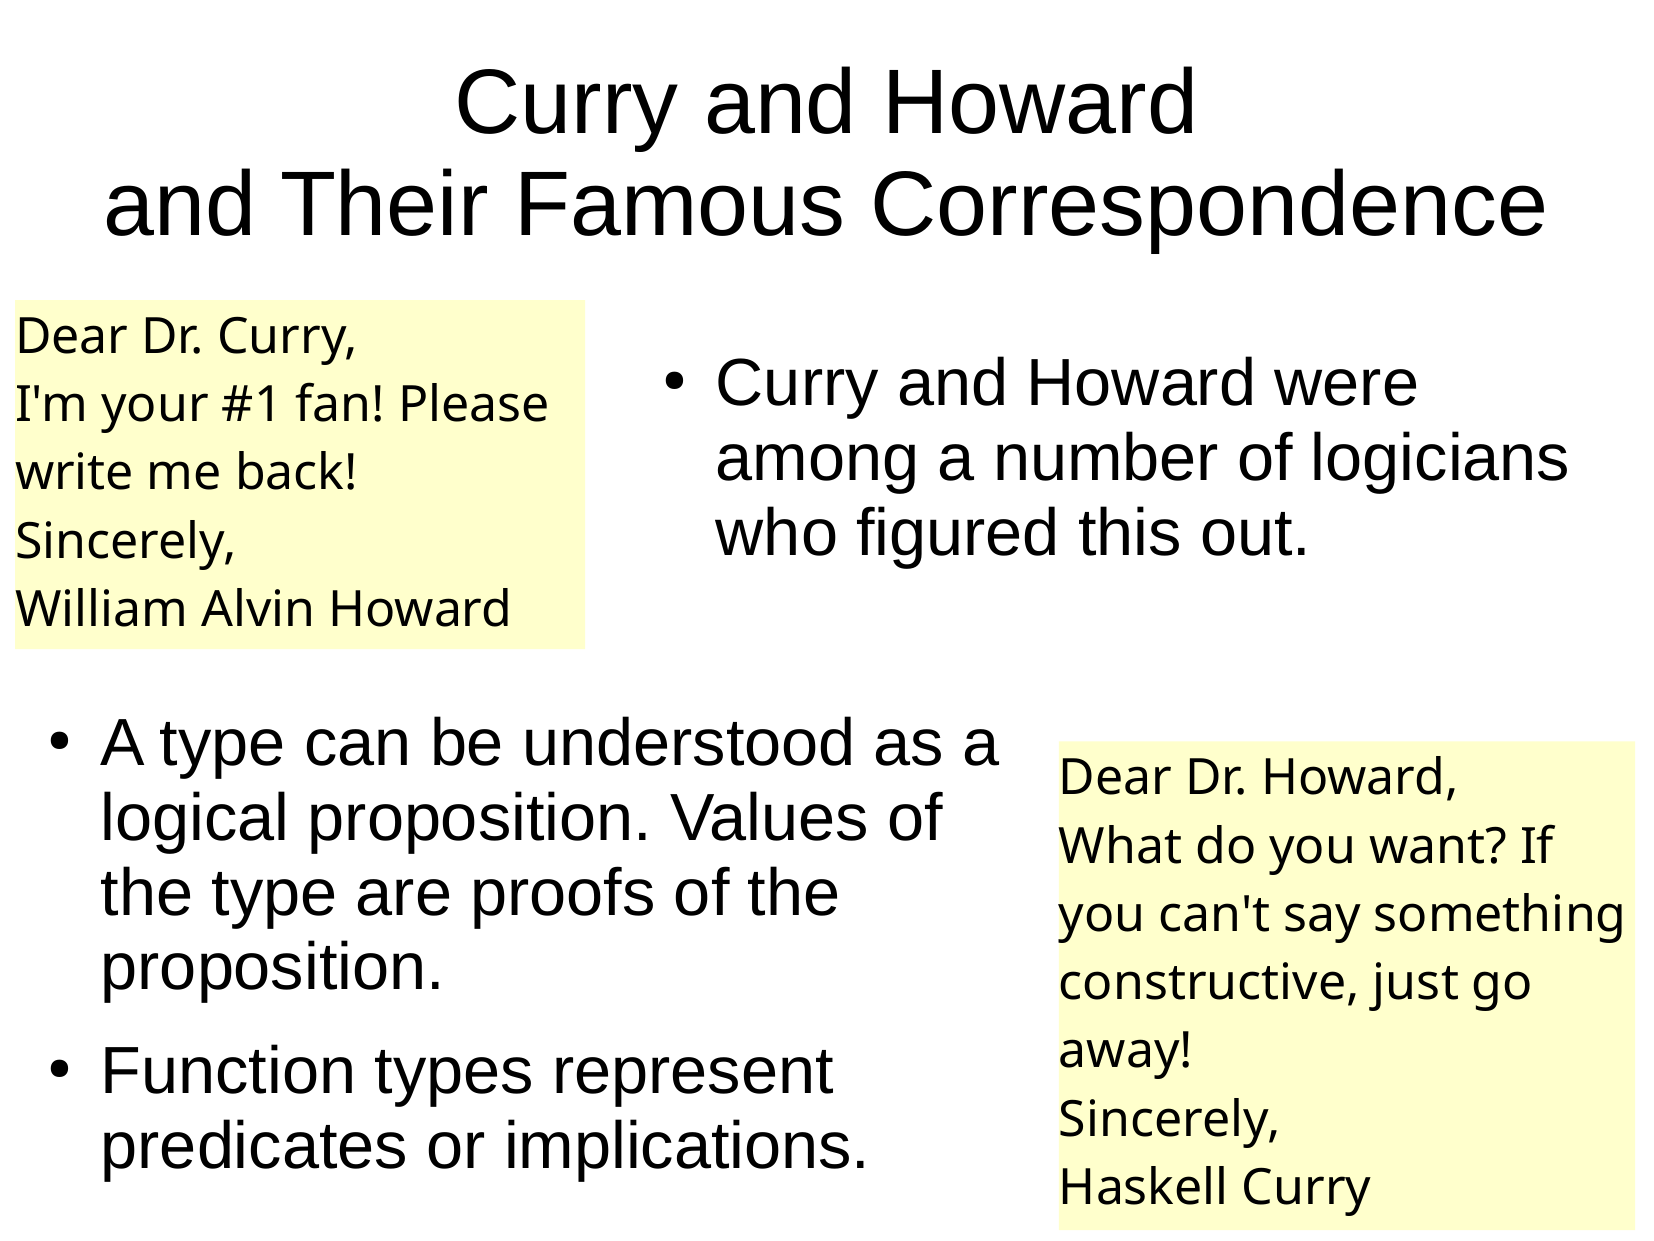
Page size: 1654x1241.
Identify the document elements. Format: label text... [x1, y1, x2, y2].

title Curry and Howard and Their Famous Correspondence [82, 49, 1571, 257]
list Dear Dr. Curry, I'm your #1 fan! Please write me back! Sincerely, William Alvin Howard [15, 300, 586, 650]
list A type can be understood as a logical proposition. Values of the type are proofs of the proposition. Function types represent predicates or implications. [30, 705, 1021, 1198]
list Dear Dr. Howard, What do you want? If you can't say something constructive, just go away! Sincerely, Haskell Curry [1058, 741, 1636, 1231]
list Curry and Howard were among a number of logicians who figured this out. [645, 345, 1621, 586]
